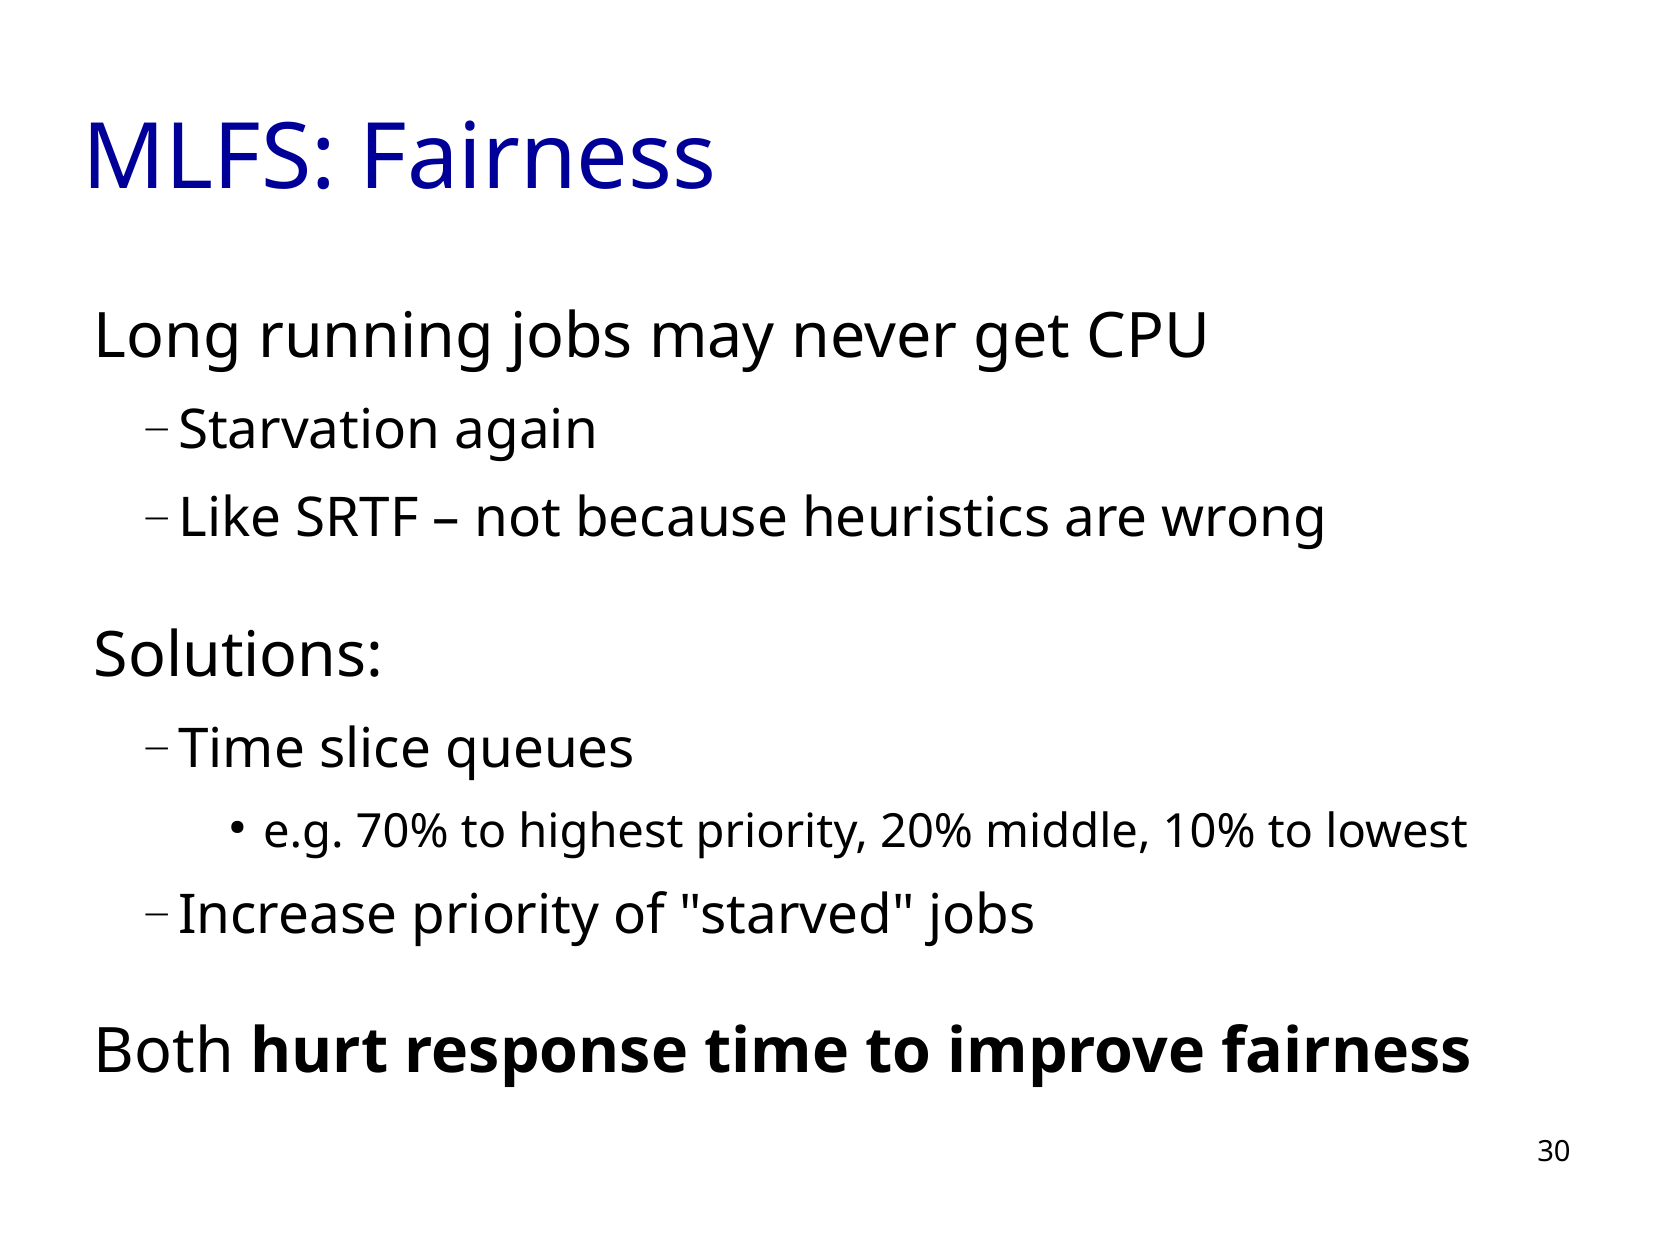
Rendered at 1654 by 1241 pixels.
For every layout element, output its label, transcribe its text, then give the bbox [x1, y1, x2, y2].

list Long running jobs may never get CPU Starvation again Like SRTF – not because heuristics are wrong Solutions: Time slice queues e.g. 70% to highest priority, 20% middle, 10% to lowest Increase priority of "starved" jobs Both hurt response time to improve fairness [60, 290, 1571, 1096]
title MLFS: Fairness [82, 49, 1571, 257]
